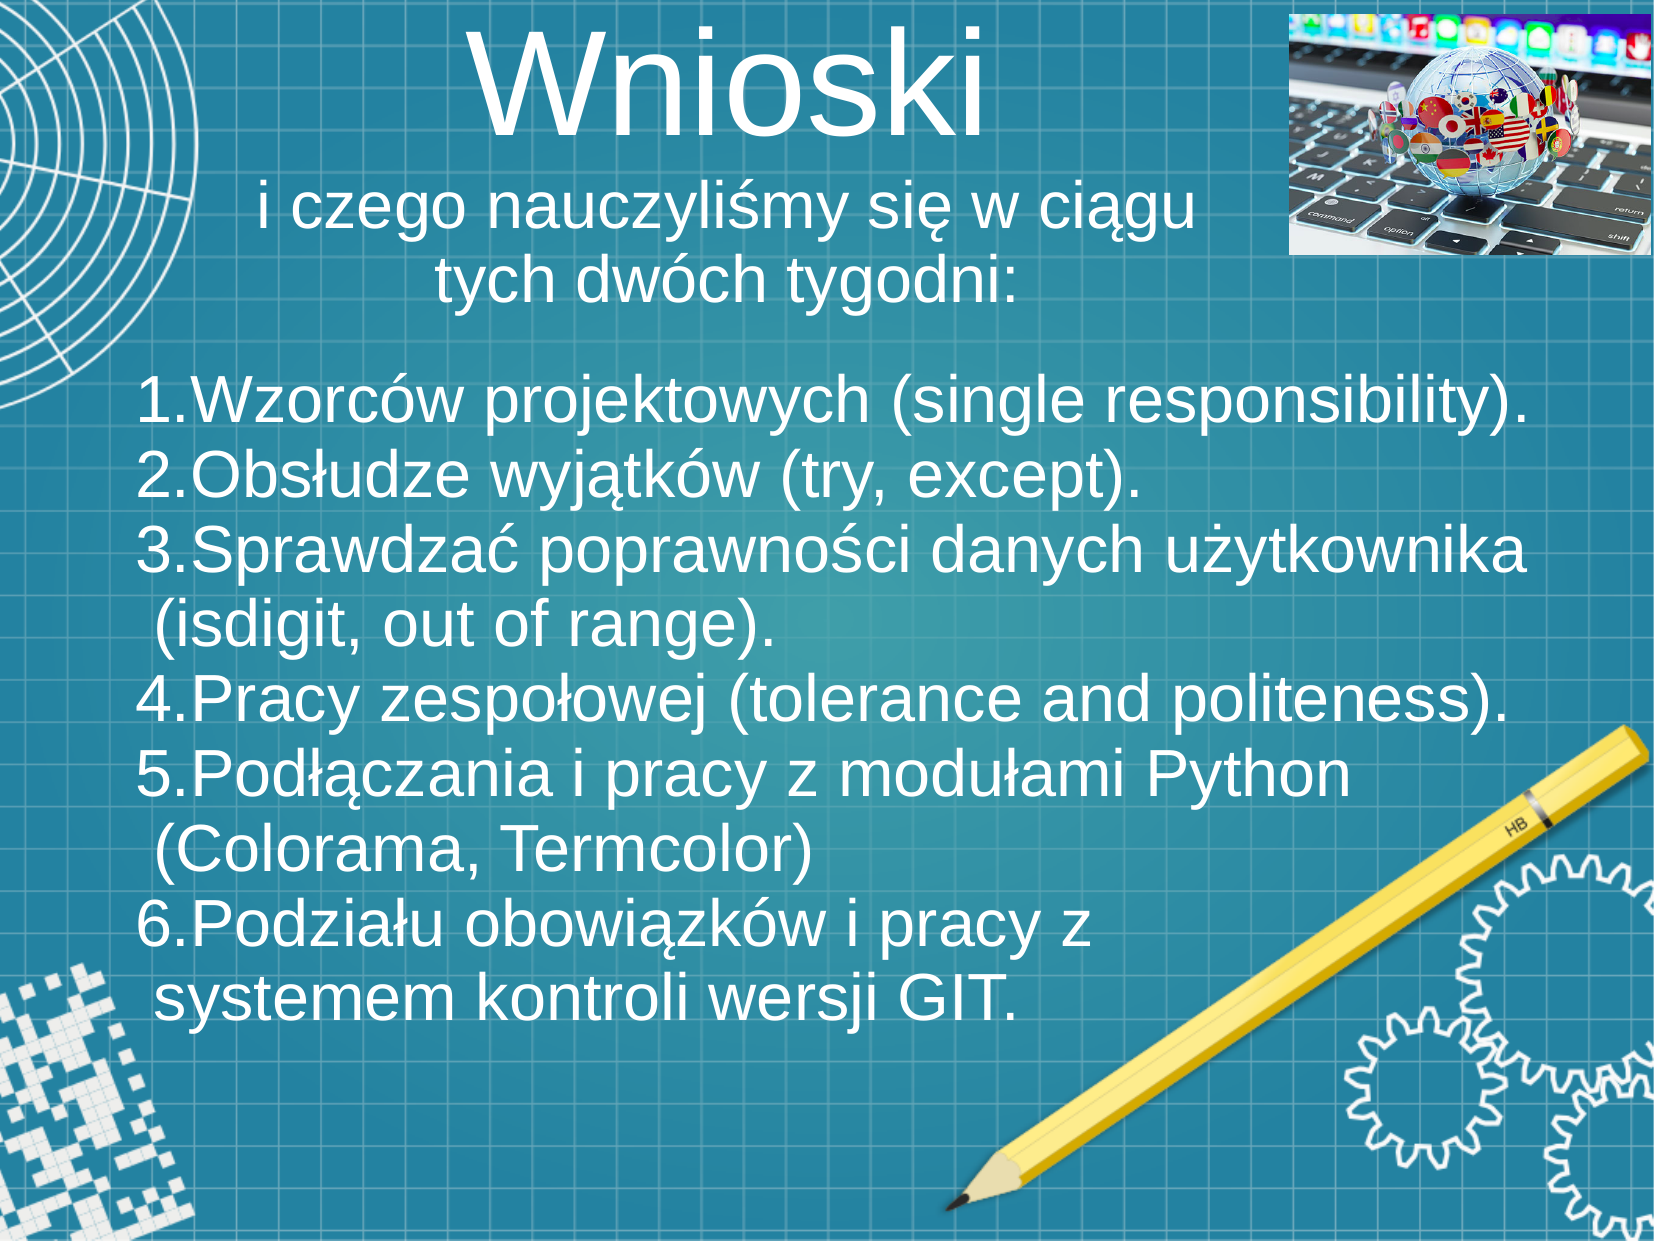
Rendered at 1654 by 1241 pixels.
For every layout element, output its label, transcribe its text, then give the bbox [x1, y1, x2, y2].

title Wnioski i czego nauczyliśmy się w ciągu tych dwóch tygodni: [210, 0, 1246, 318]
subtitle 1.Wzorców projektowych (single responsibility). 2.Obsłudze wyjątków (try, except). 3.Sprawdzać poprawności danych użytkownika (isdigit, out of range). 4.Pracy zespołowej (tolerance and politeness). 5.Podłączania i pracy z modułami Python (Colorama, Termcolor) 6.Podziału obowiązków i pracy z systemem kontroli wersji GIT. [135, 362, 1636, 1036]
picture [0, 0, 1654, 1241]
